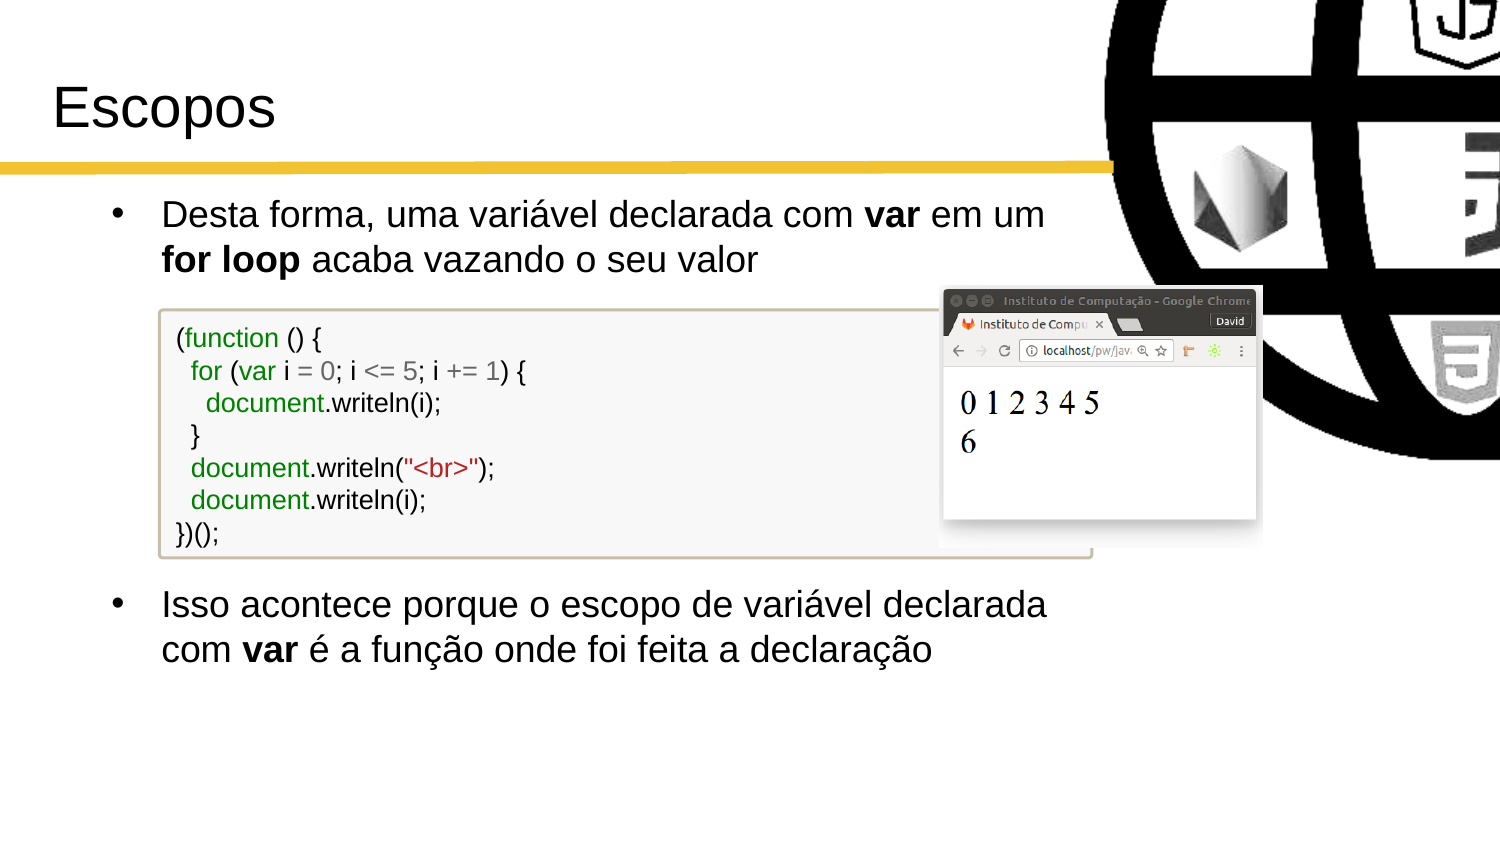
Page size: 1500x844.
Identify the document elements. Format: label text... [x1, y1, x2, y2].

text_box Isso acontece porque o escopo de variável declarada com var é a função onde foi feita a declaração [90, 572, 1109, 727]
text_box Escopos [37, 33, 1463, 175]
picture [939, 0, 1500, 548]
text_box (function () { for (var i = 0; i <= 5; i += 1) { document.writeln(i); } document.writeln("<br>"); document.writeln(i); })(); [159, 309, 1092, 558]
text_box Desta forma, uma variável declarada com var em um for loop acaba vazando o seu valor [90, 182, 1109, 293]
